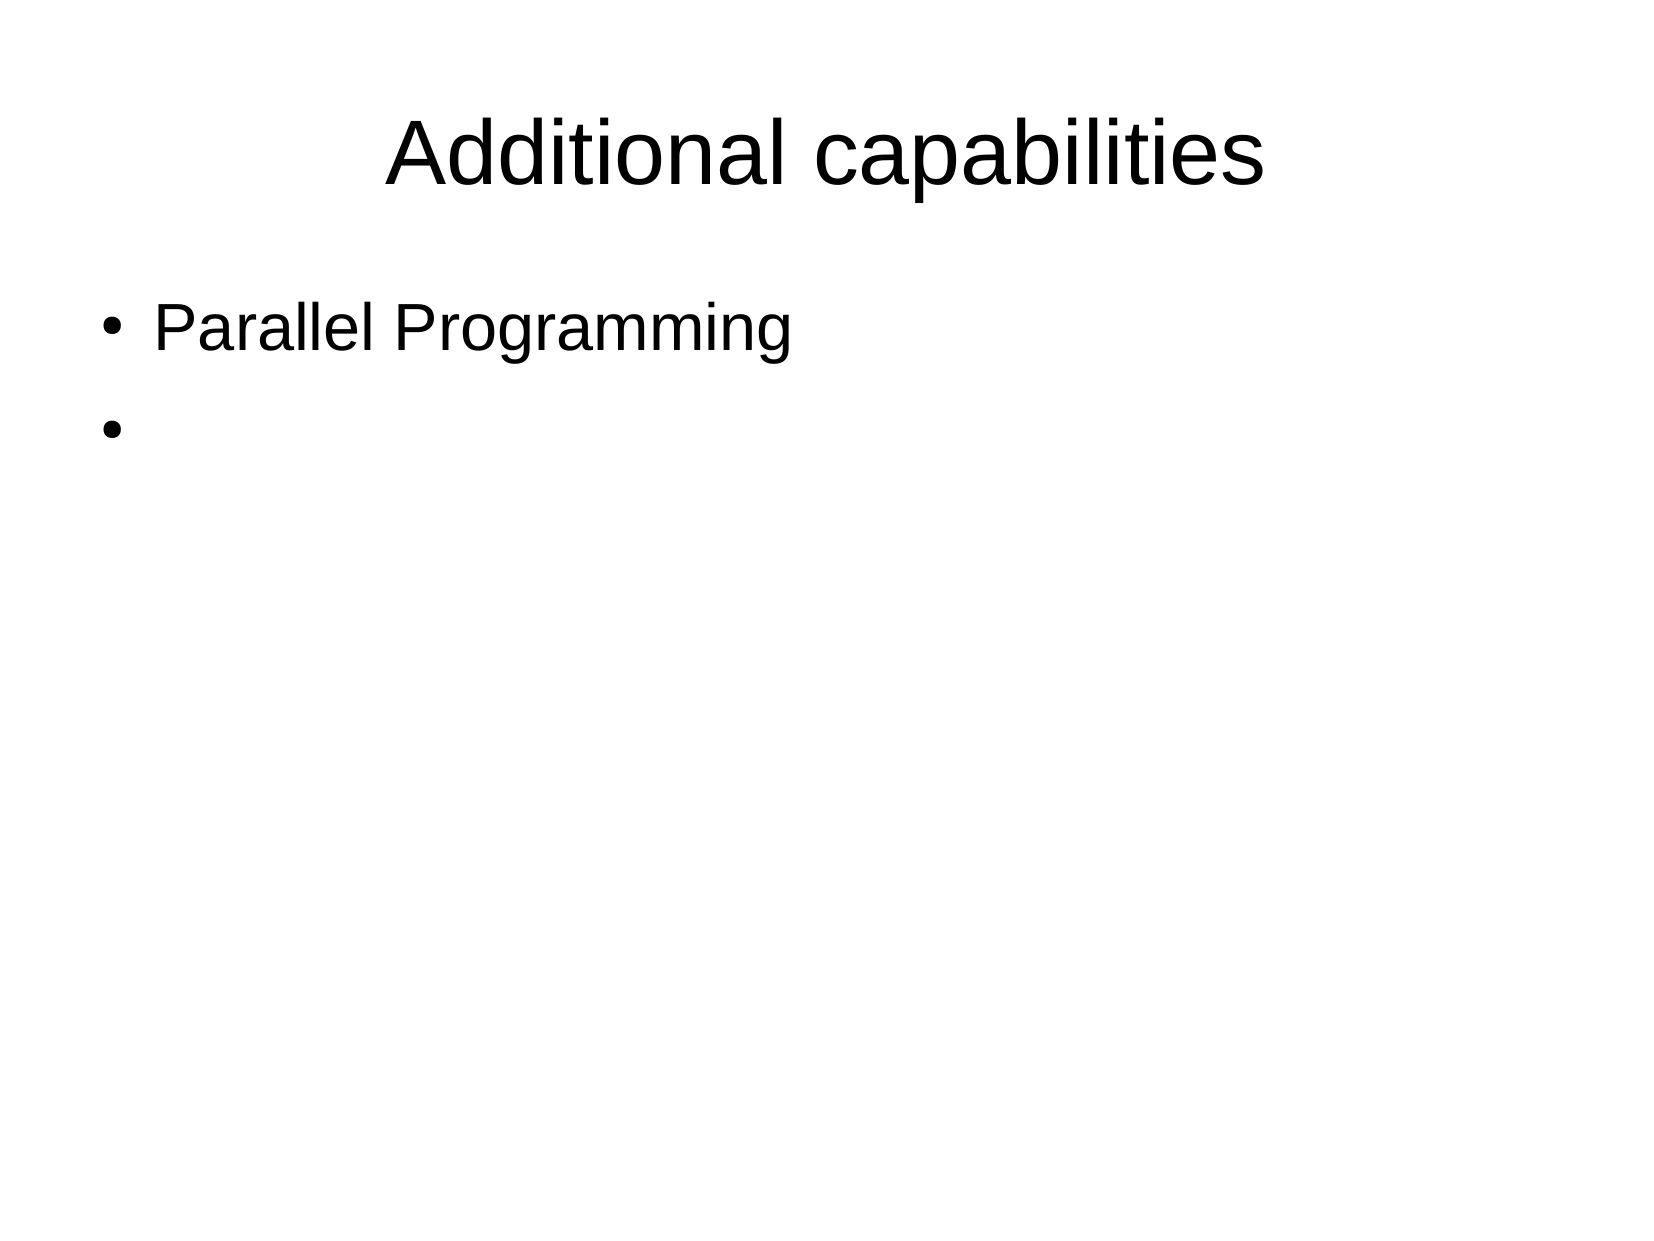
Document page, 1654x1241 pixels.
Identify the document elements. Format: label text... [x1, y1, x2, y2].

title Additional capabilities [82, 49, 1571, 257]
list Parallel Programming [82, 290, 1571, 1109]
